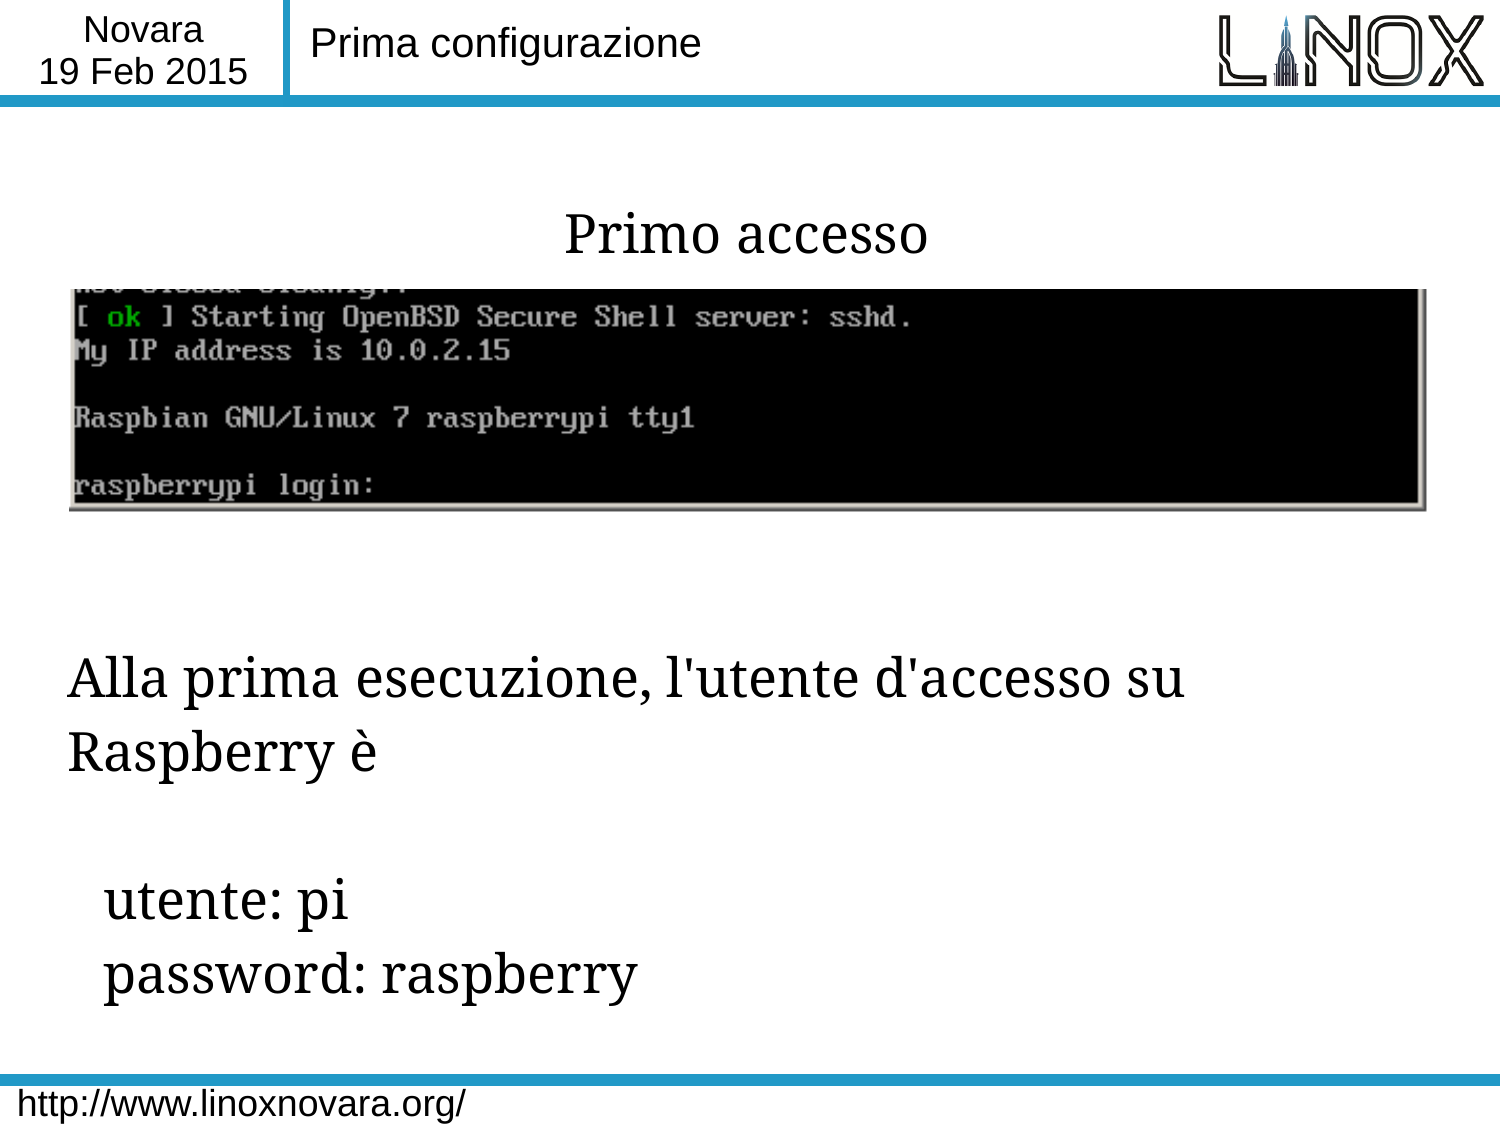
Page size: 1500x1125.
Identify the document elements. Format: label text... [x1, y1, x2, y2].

list Prima configurazione [295, 11, 1321, 87]
text_box Primo accesso Alla prima esecuzione, l'utente d'accesso su Raspberry è utente: pi password: raspberry [53, 187, 1441, 922]
picture [0, 1074, 1500, 1086]
picture [69, 289, 1429, 514]
picture [0, 0, 1500, 107]
